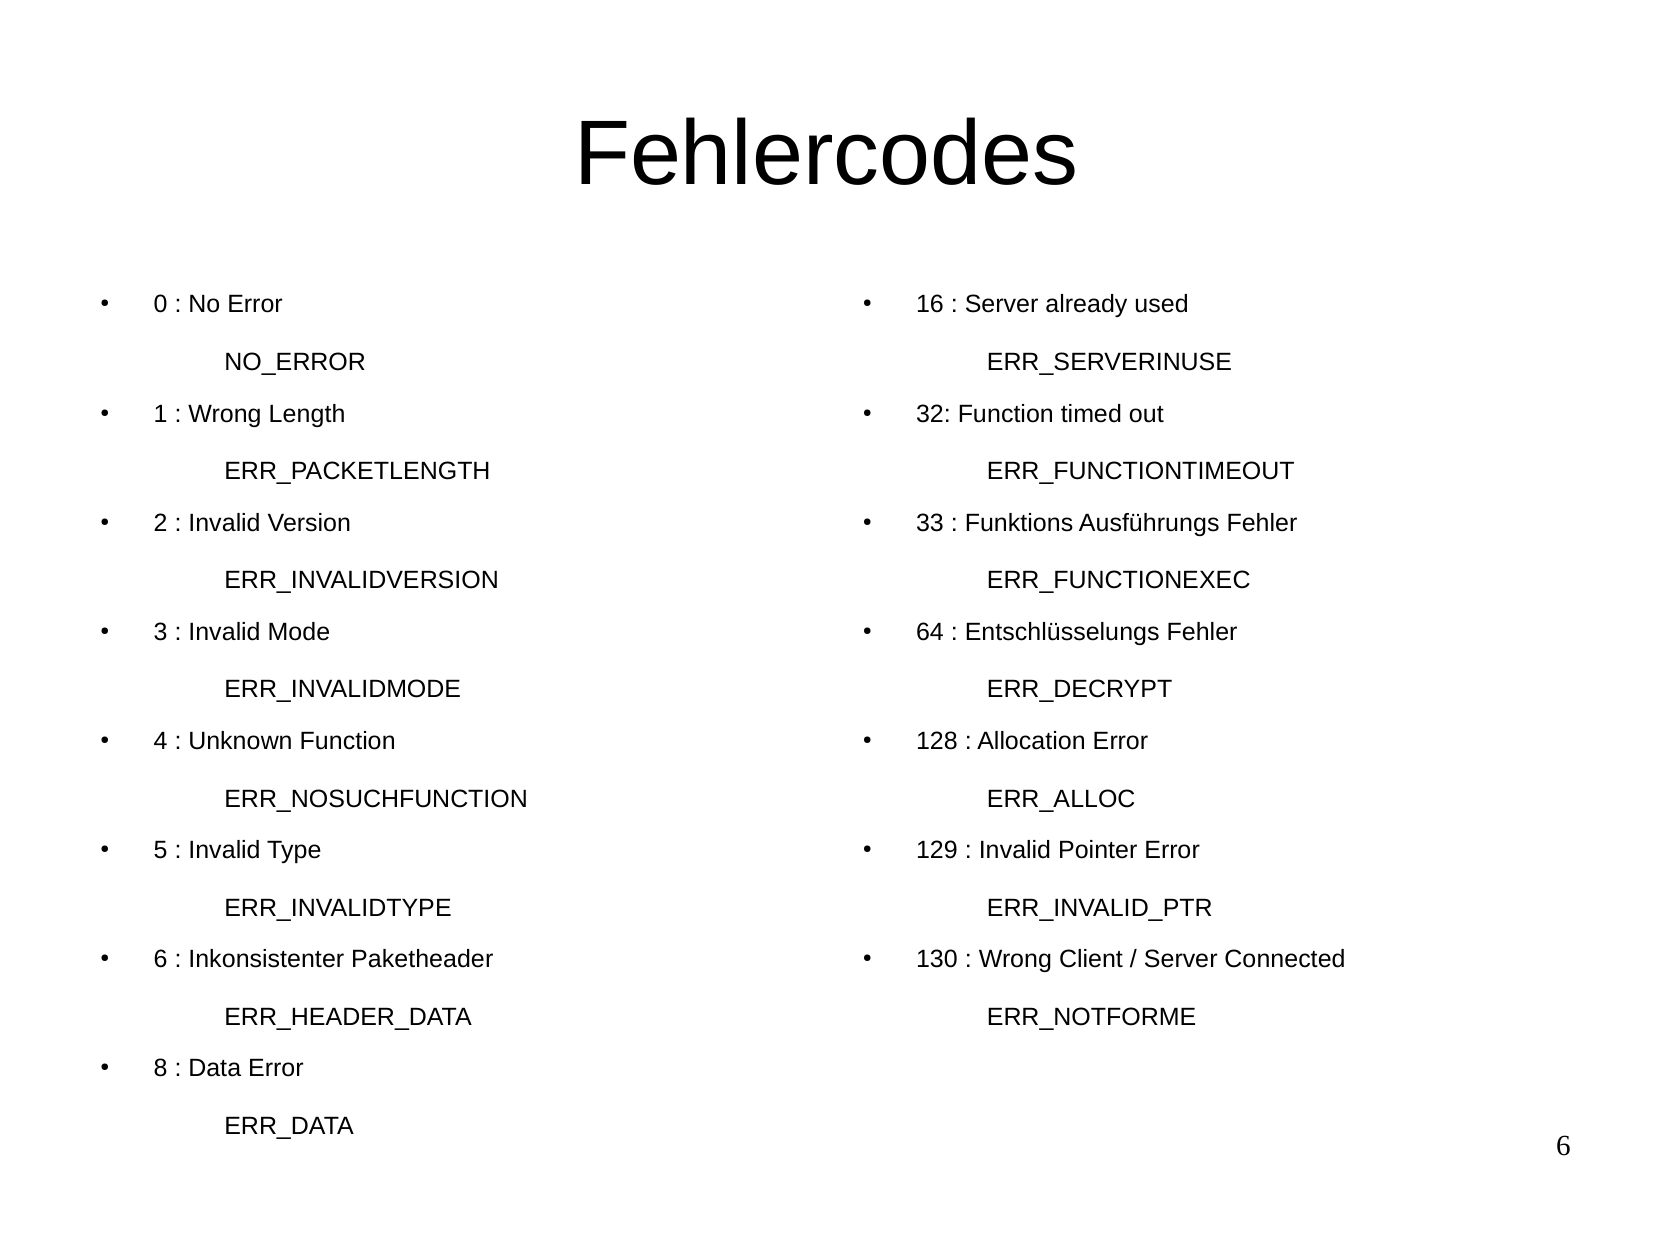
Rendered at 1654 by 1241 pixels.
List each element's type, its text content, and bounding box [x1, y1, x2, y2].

title Fehlercodes [82, 49, 1571, 257]
list 0 : No Error NO_ERROR 1 : Wrong Length ERR_PACKETLENGTH 2 : Invalid Version ERR_INVALIDVERSION 3 : Invalid Mode ERR_INVALIDMODE 4 : Unknown Function ERR_NOSUCHFUNCTION 5 : Invalid Type ERR_INVALIDTYPE 6 : Inkonsistenter Paketheader ERR_HEADER_DATA 8 : Data Error ERR_DATA [82, 290, 809, 1241]
list 16 : Server already used ERR_SERVERINUSE 32: Function timed out ERR_FUNCTIONTIMEOUT 33 : Funktions Ausführungs Fehler ERR_FUNCTIONEXEC 64 : Entschlüsselungs Fehler ERR_DECRYPT 128 : Allocation Error ERR_ALLOC 129 : Invalid Pointer Error ERR_INVALID_PTR 130 : Wrong Client / Server Connected ERR_NOTFORME [845, 290, 1572, 1156]
